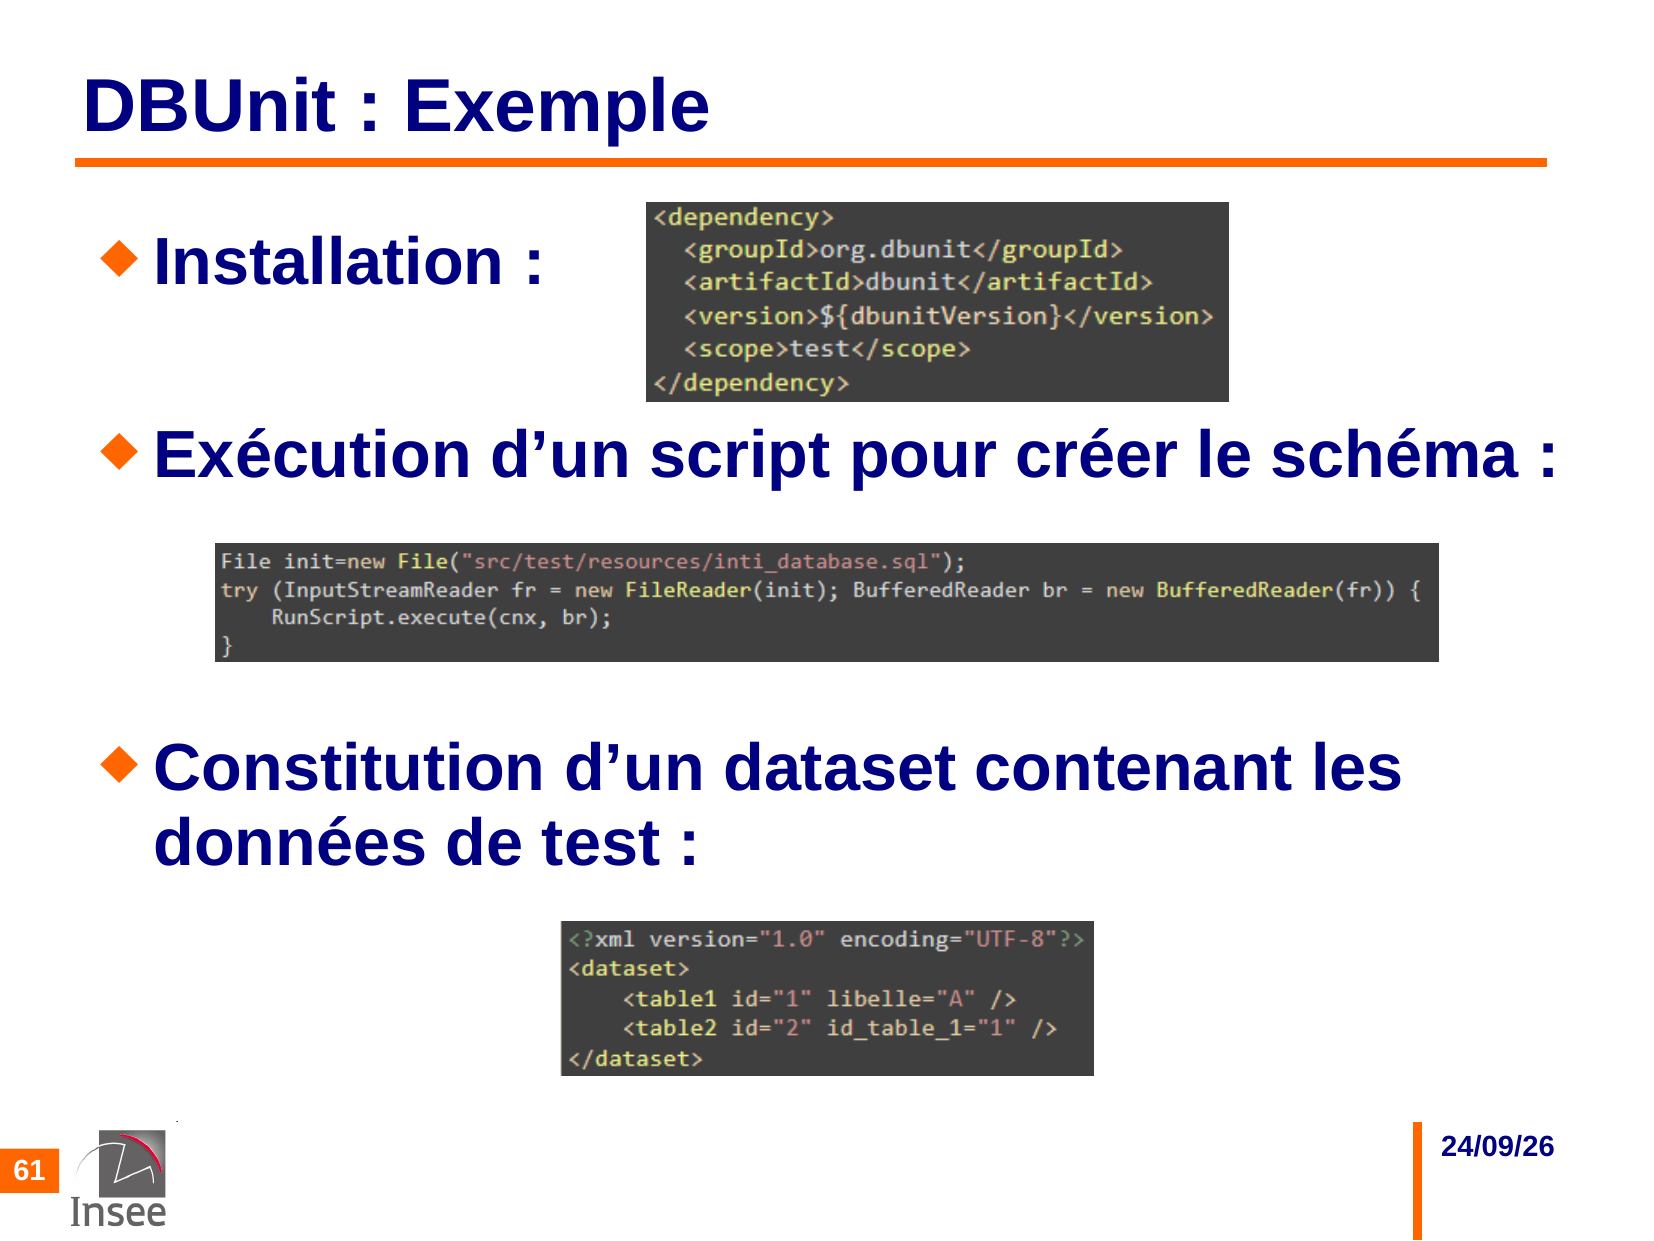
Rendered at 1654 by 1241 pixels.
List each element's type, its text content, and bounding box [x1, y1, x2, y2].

list Installation : Exécution d’un script pour créer le schéma : Constitution d’un dataset contenant les données de test : [82, 224, 1571, 1051]
title DBUnit : Exemple [82, 49, 1619, 163]
picture [215, 543, 1439, 662]
picture [62, 1121, 178, 1241]
picture [560, 921, 1094, 1076]
picture [646, 202, 1229, 402]
